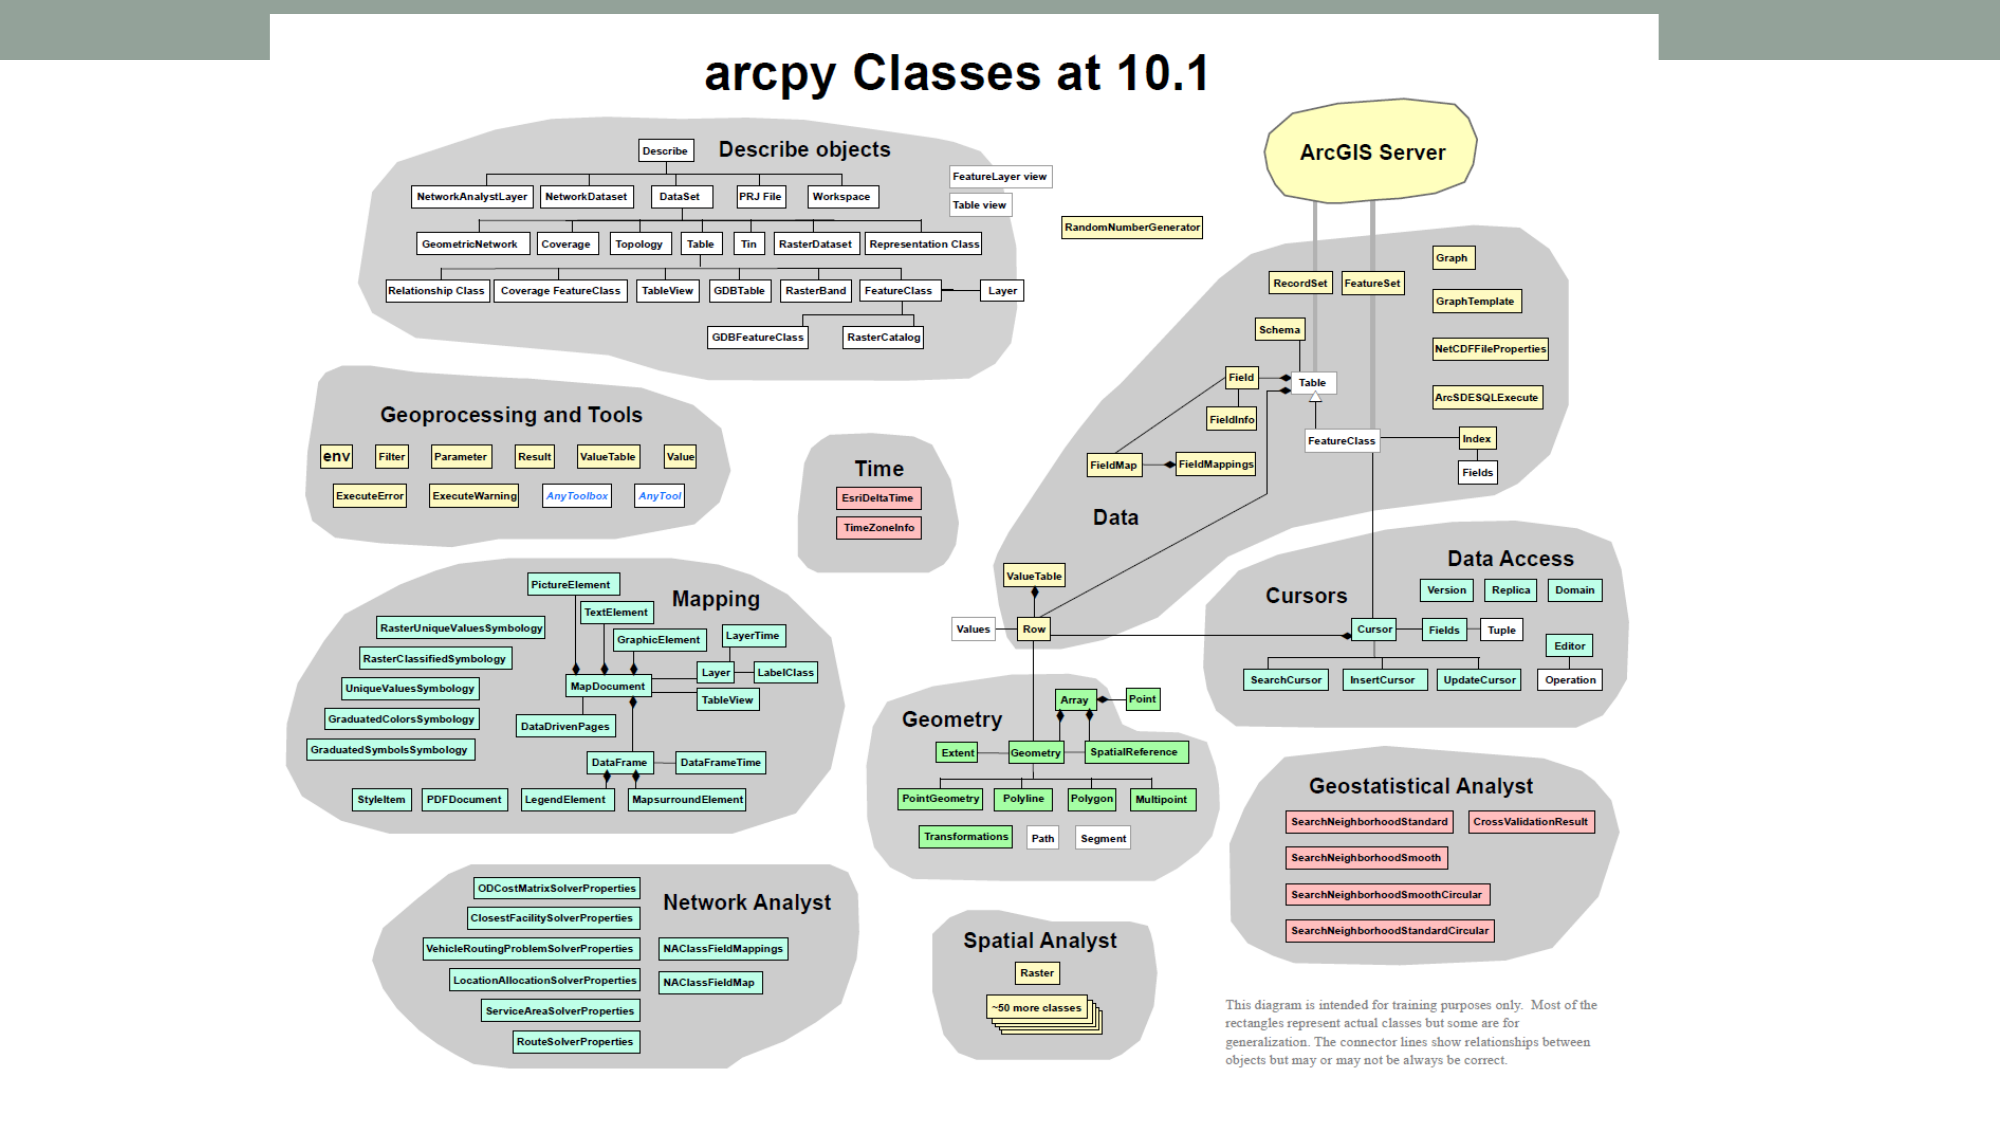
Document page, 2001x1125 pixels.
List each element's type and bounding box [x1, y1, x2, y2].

picture [270, 14, 1659, 1095]
